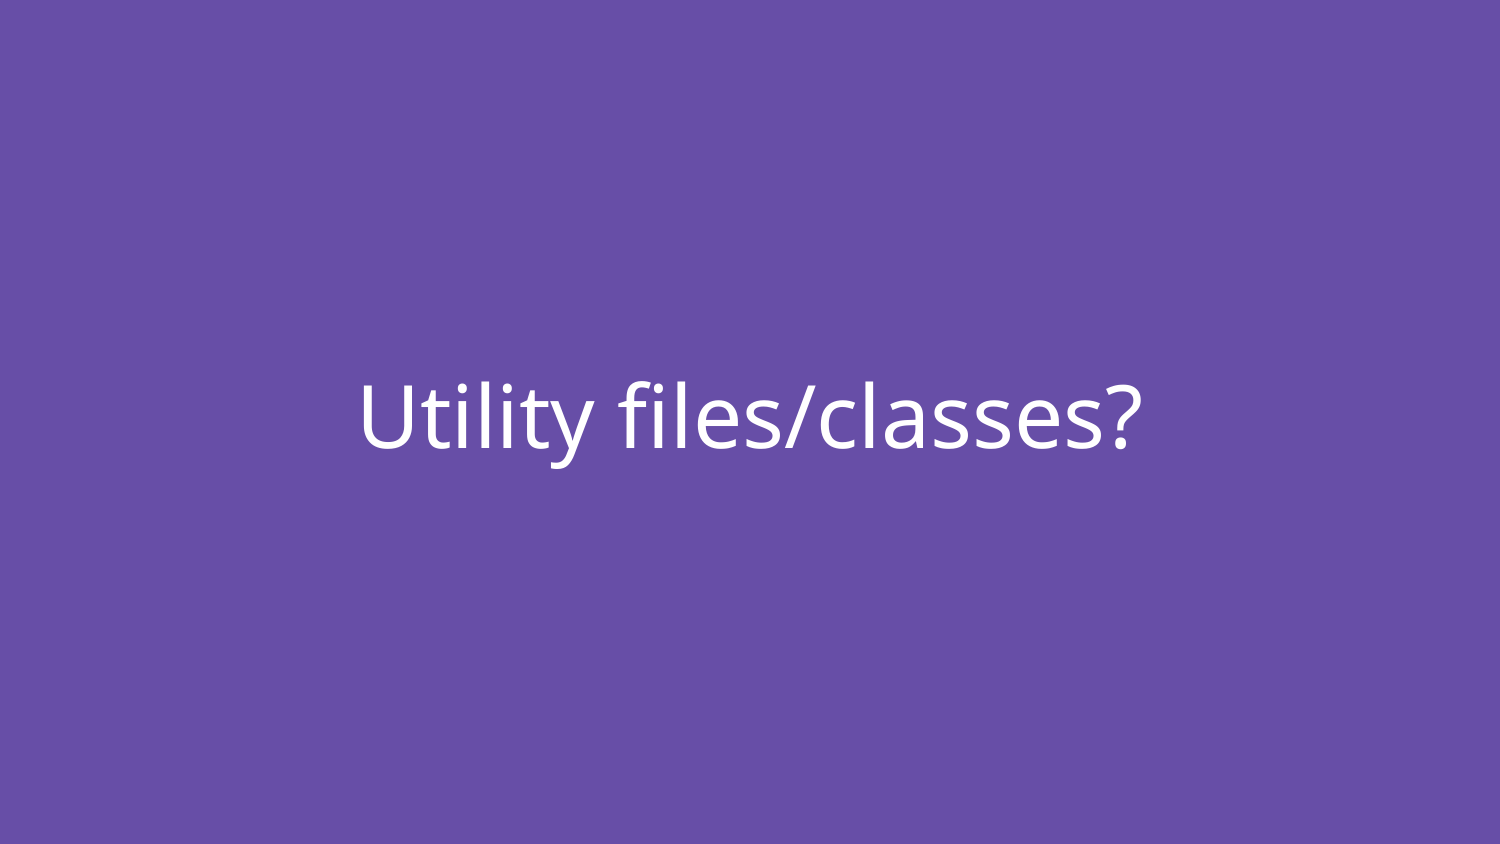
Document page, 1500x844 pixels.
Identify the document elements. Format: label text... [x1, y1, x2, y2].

title Utility files/classes? [75, 58, 1425, 771]
